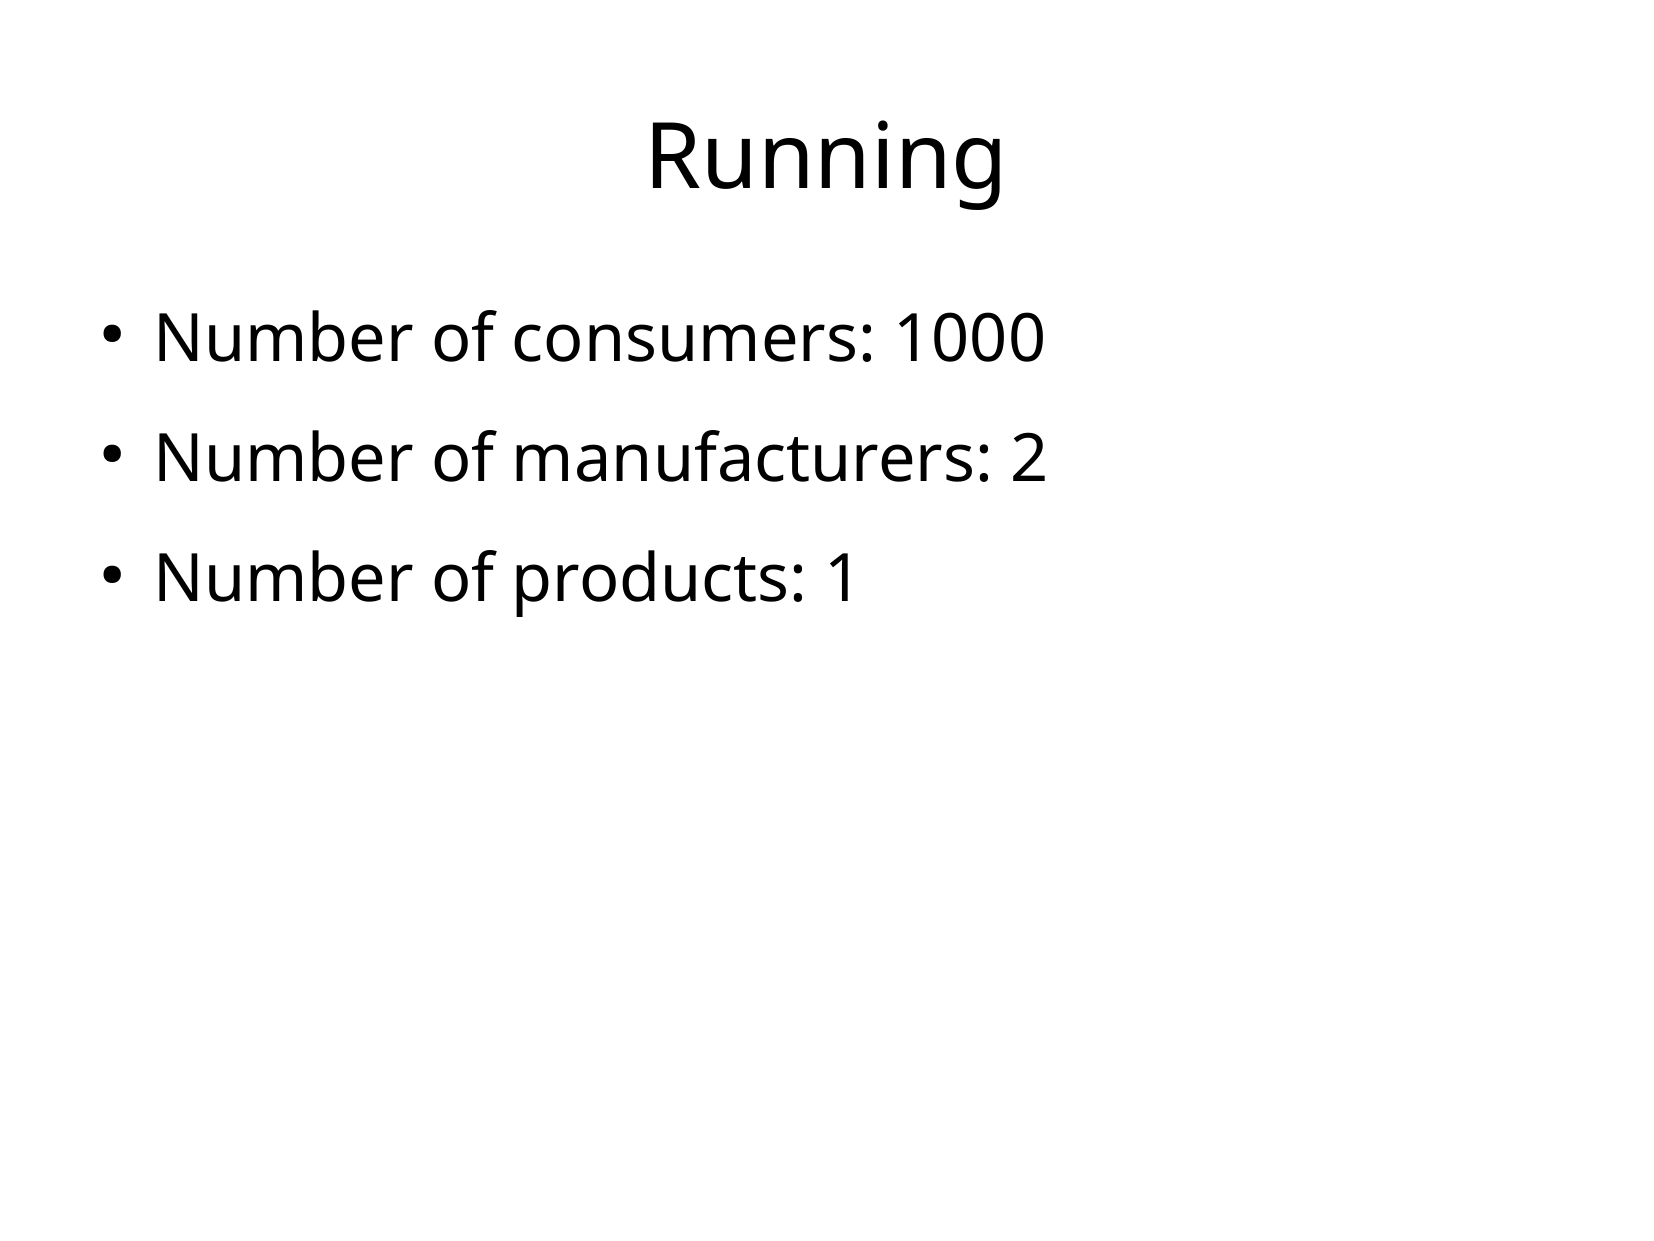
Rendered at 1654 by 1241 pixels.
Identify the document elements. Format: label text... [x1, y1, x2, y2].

list Number of consumers: 1000 Number of manufacturers: 2 Number of products: 1 [82, 290, 1571, 1109]
title Running [82, 49, 1571, 257]
